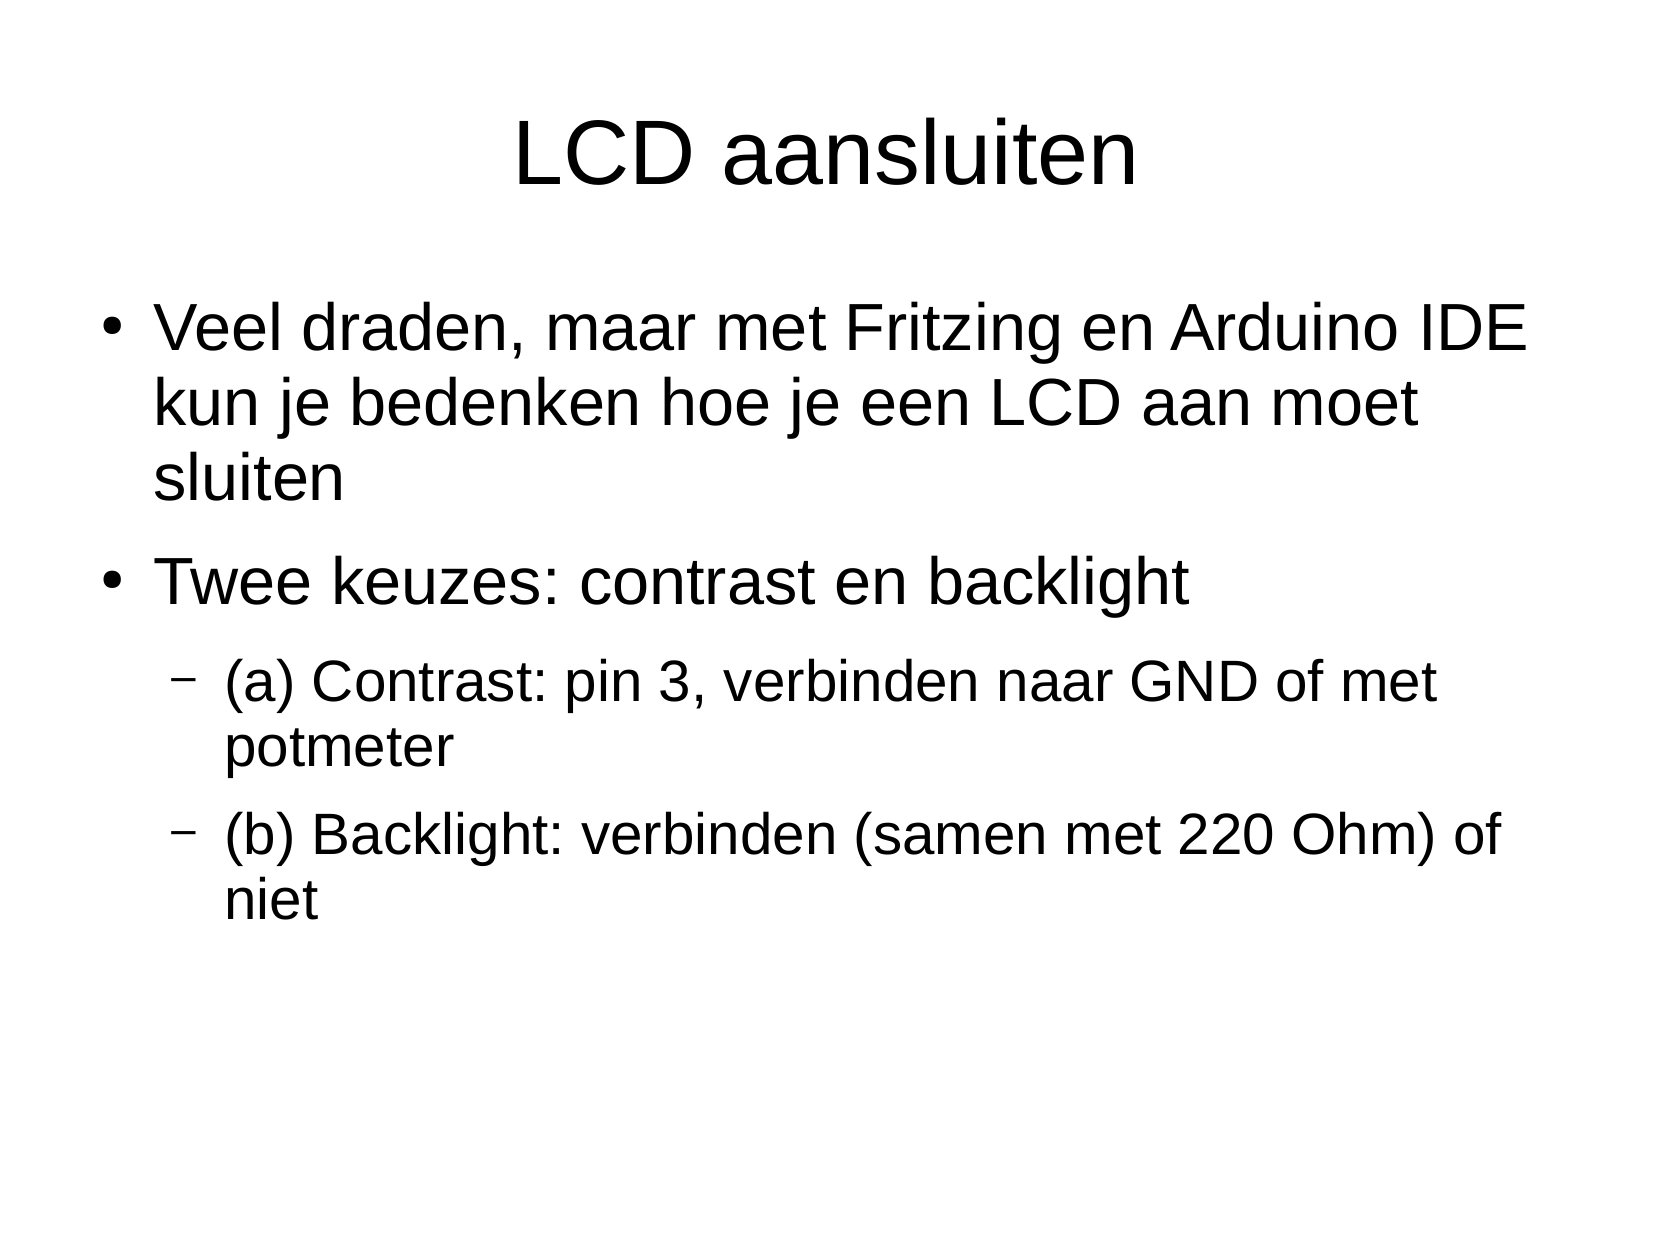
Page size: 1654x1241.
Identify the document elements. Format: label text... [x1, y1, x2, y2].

list Veel draden, maar met Fritzing en Arduino IDE kun je bedenken hoe je een LCD aan moet sluiten Twee keuzes: contrast en backlight (a) Contrast: pin 3, verbinden naar GND of met potmeter (b) Backlight: verbinden (samen met 220 Ohm) of niet [82, 290, 1583, 1205]
title LCD aansluiten [82, 49, 1571, 257]
